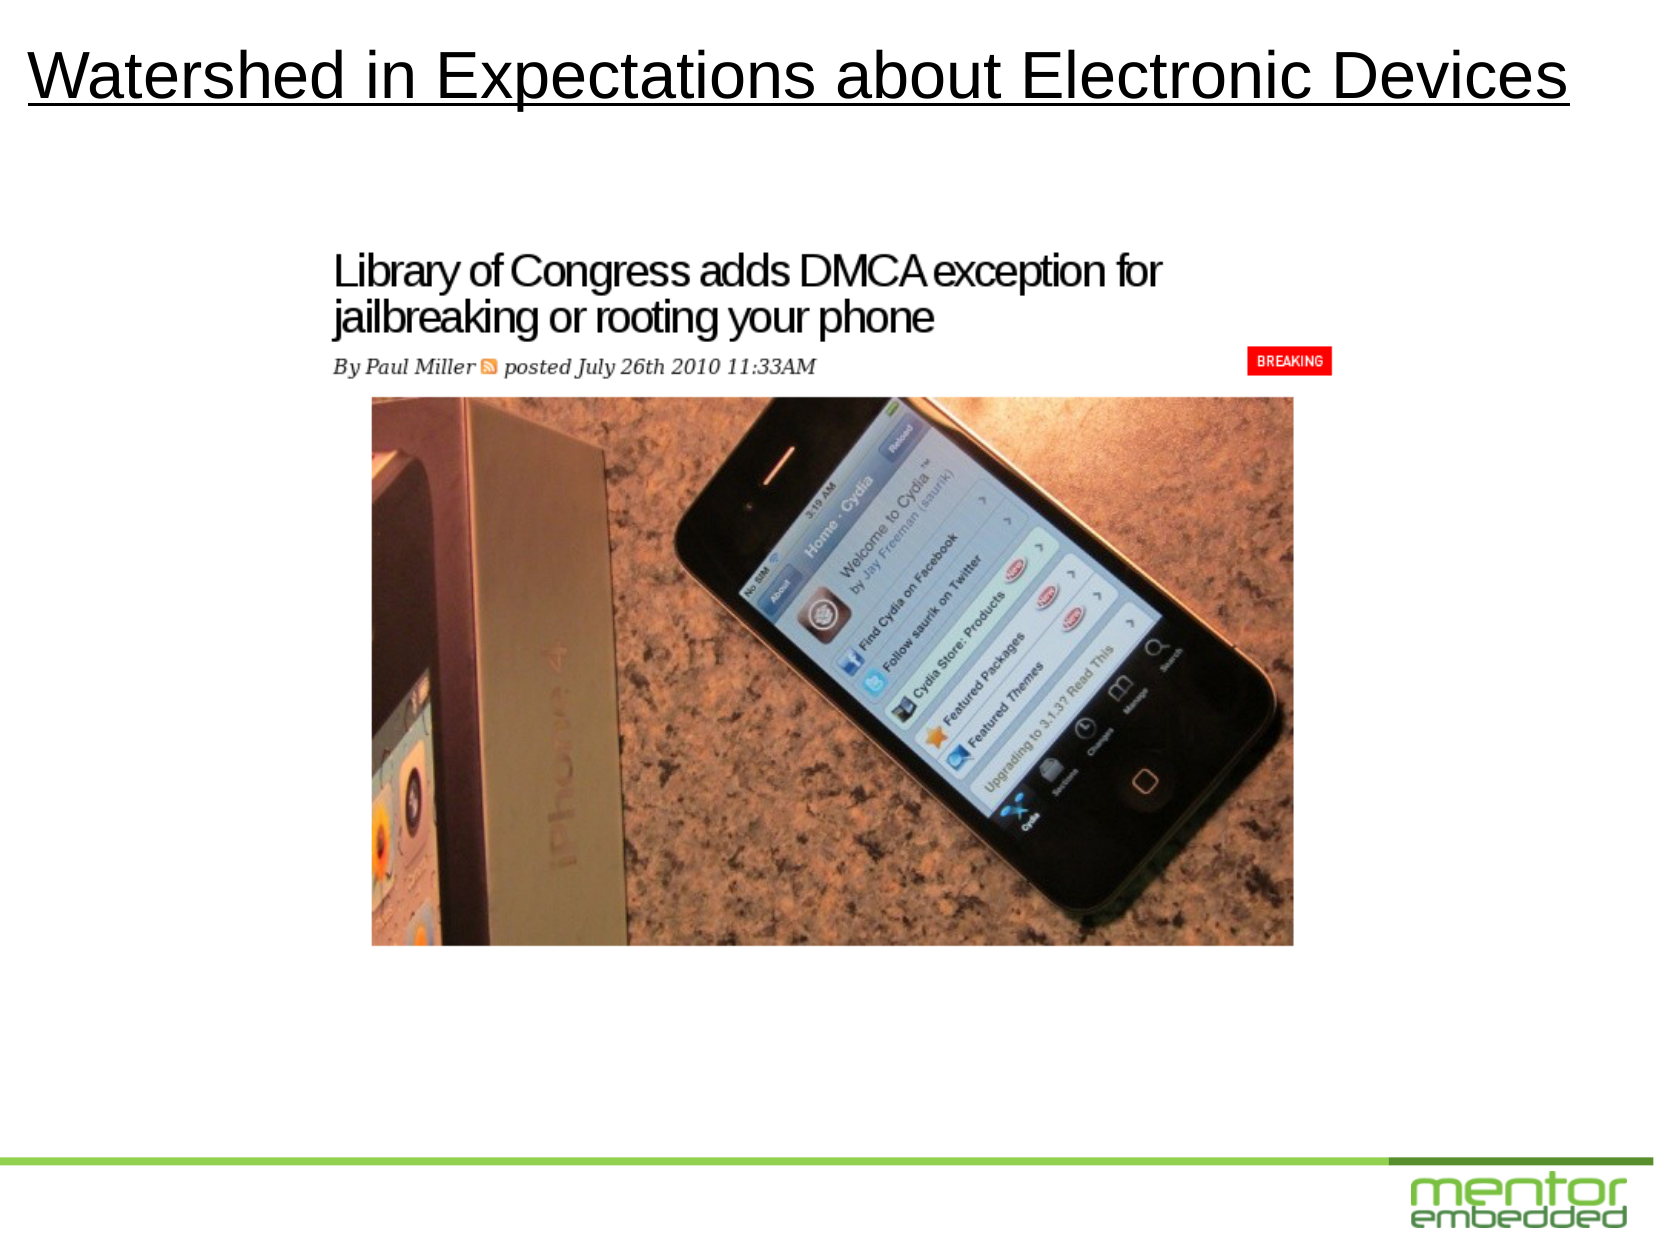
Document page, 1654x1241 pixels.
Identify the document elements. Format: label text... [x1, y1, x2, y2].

picture [306, 239, 1366, 960]
picture [1411, 1171, 1627, 1228]
title Watershed in Expectations about Electronic Devices [27, 13, 1640, 138]
